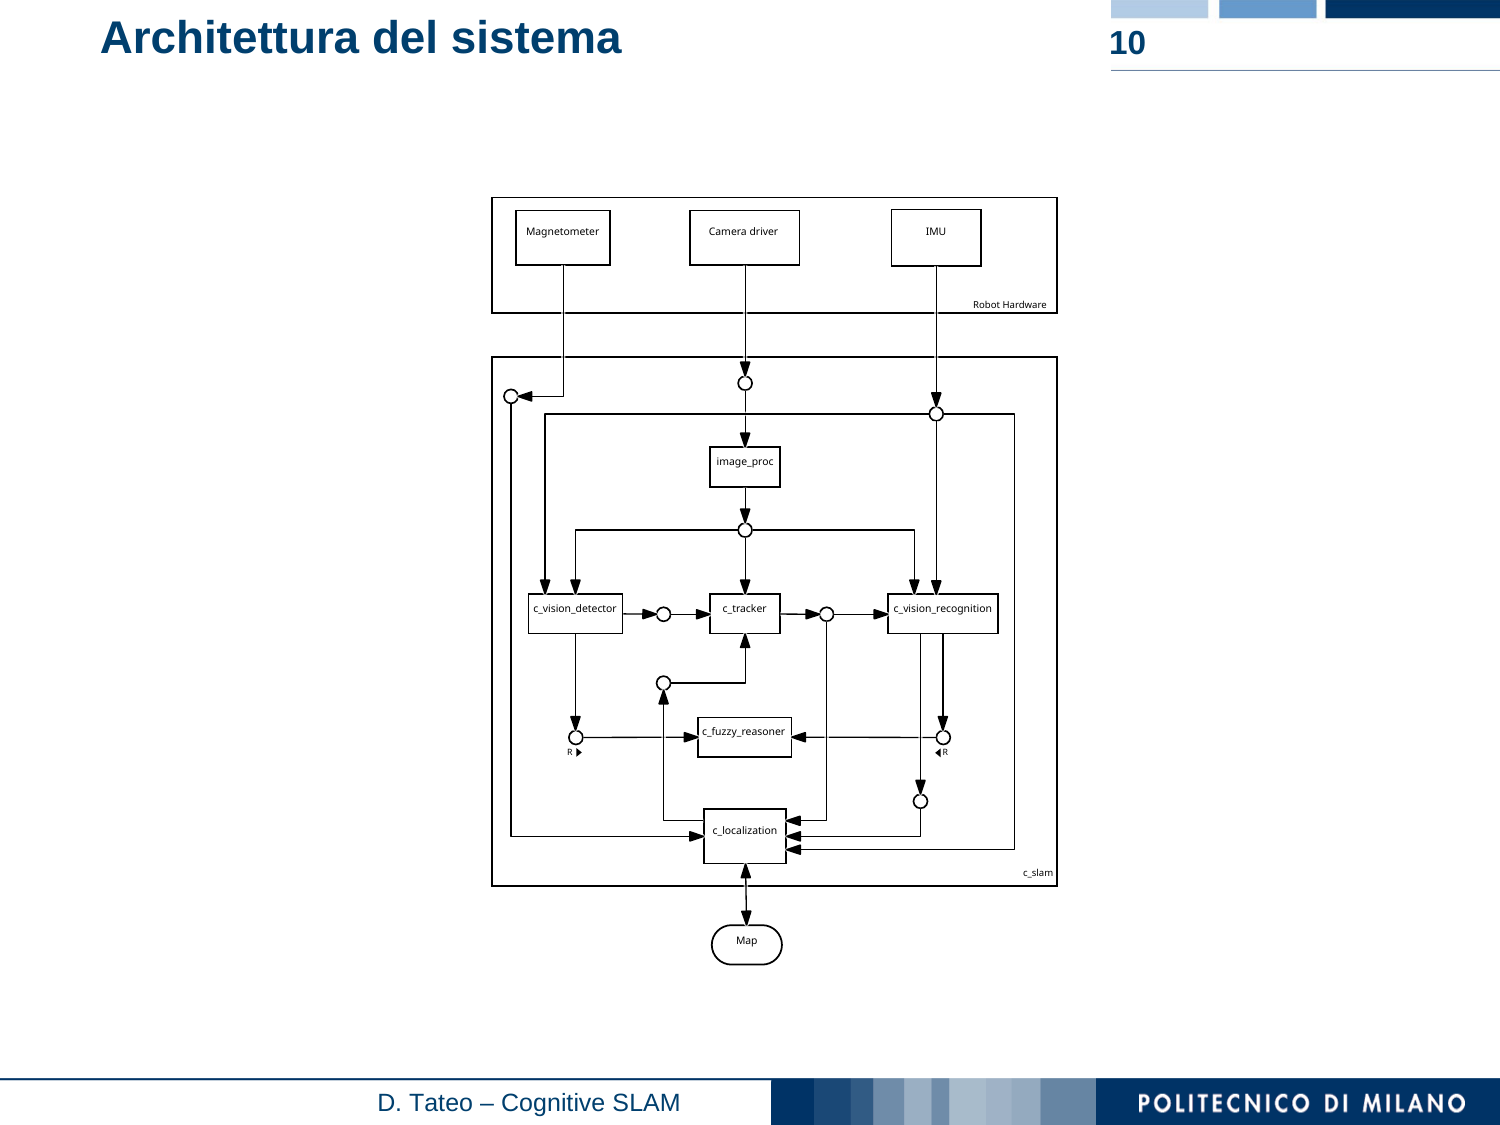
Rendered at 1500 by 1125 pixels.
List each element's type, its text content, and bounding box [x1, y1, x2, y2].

picture [0, 1074, 1500, 1125]
picture [1103, 0, 1500, 74]
title Architettura del sistema [99, 12, 1075, 150]
picture [469, 174, 1080, 987]
